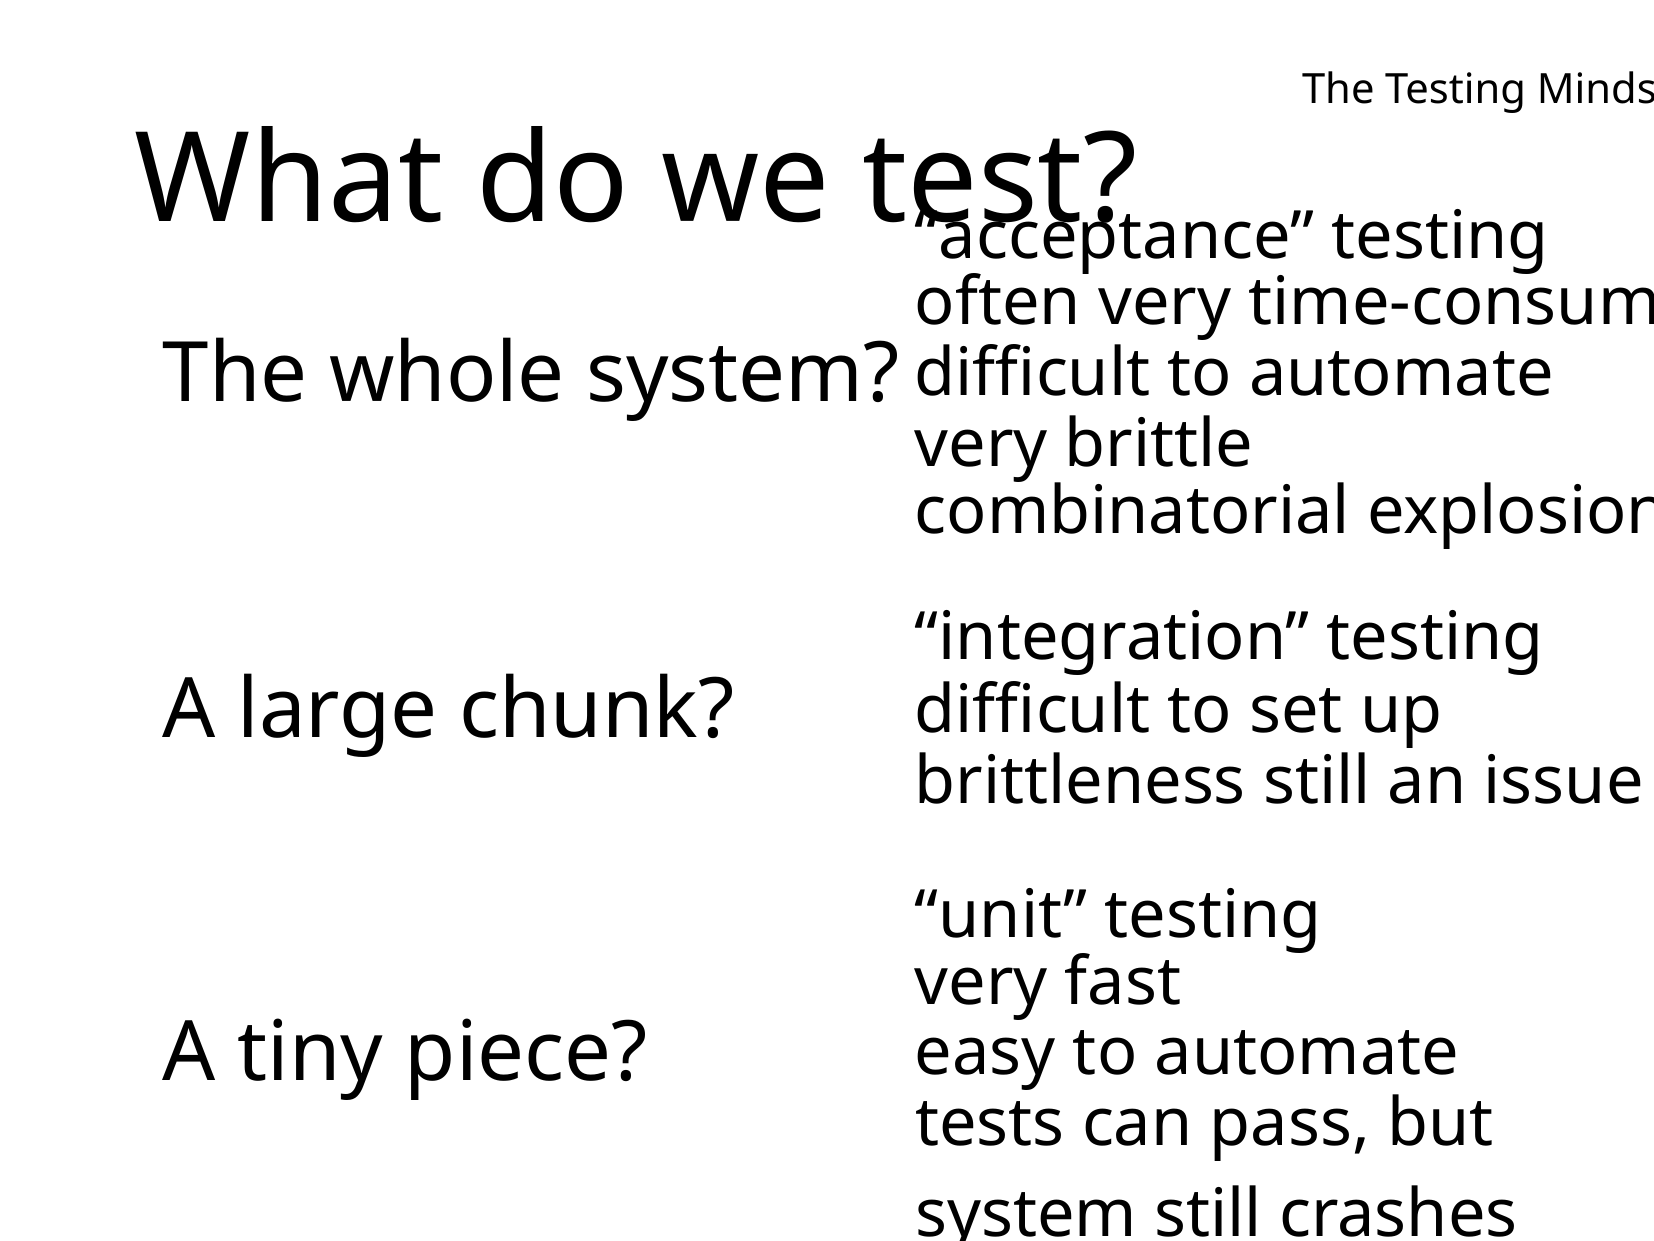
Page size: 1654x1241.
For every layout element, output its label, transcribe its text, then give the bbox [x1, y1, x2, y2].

text_box very fast [900, 925, 1201, 996]
text_box often very time-consuming [900, 246, 1560, 338]
text_box The whole system? [148, 304, 746, 396]
text_box very brittle [900, 387, 1201, 480]
text_box brittleness still an issue [900, 724, 1485, 816]
text_box difficult to set up [900, 653, 1348, 745]
text_box combinatorial explosion [900, 454, 1472, 547]
text_box tests can pass, but system still crashes [900, 1067, 1591, 1205]
text_box difficult to automate [900, 317, 1418, 409]
text_box easy to automate [900, 996, 1349, 1067]
text_box “unit” testing [900, 858, 1264, 950]
text_box “integration” testing [900, 580, 1425, 673]
text_box A tiny piece? [148, 983, 569, 1076]
text_box What do we test? [120, 80, 1170, 211]
text_box The Testing Mindset [1287, 51, 1616, 106]
text_box A large chunk? [148, 641, 618, 733]
text_box “acceptance” testing [900, 179, 1438, 246]
